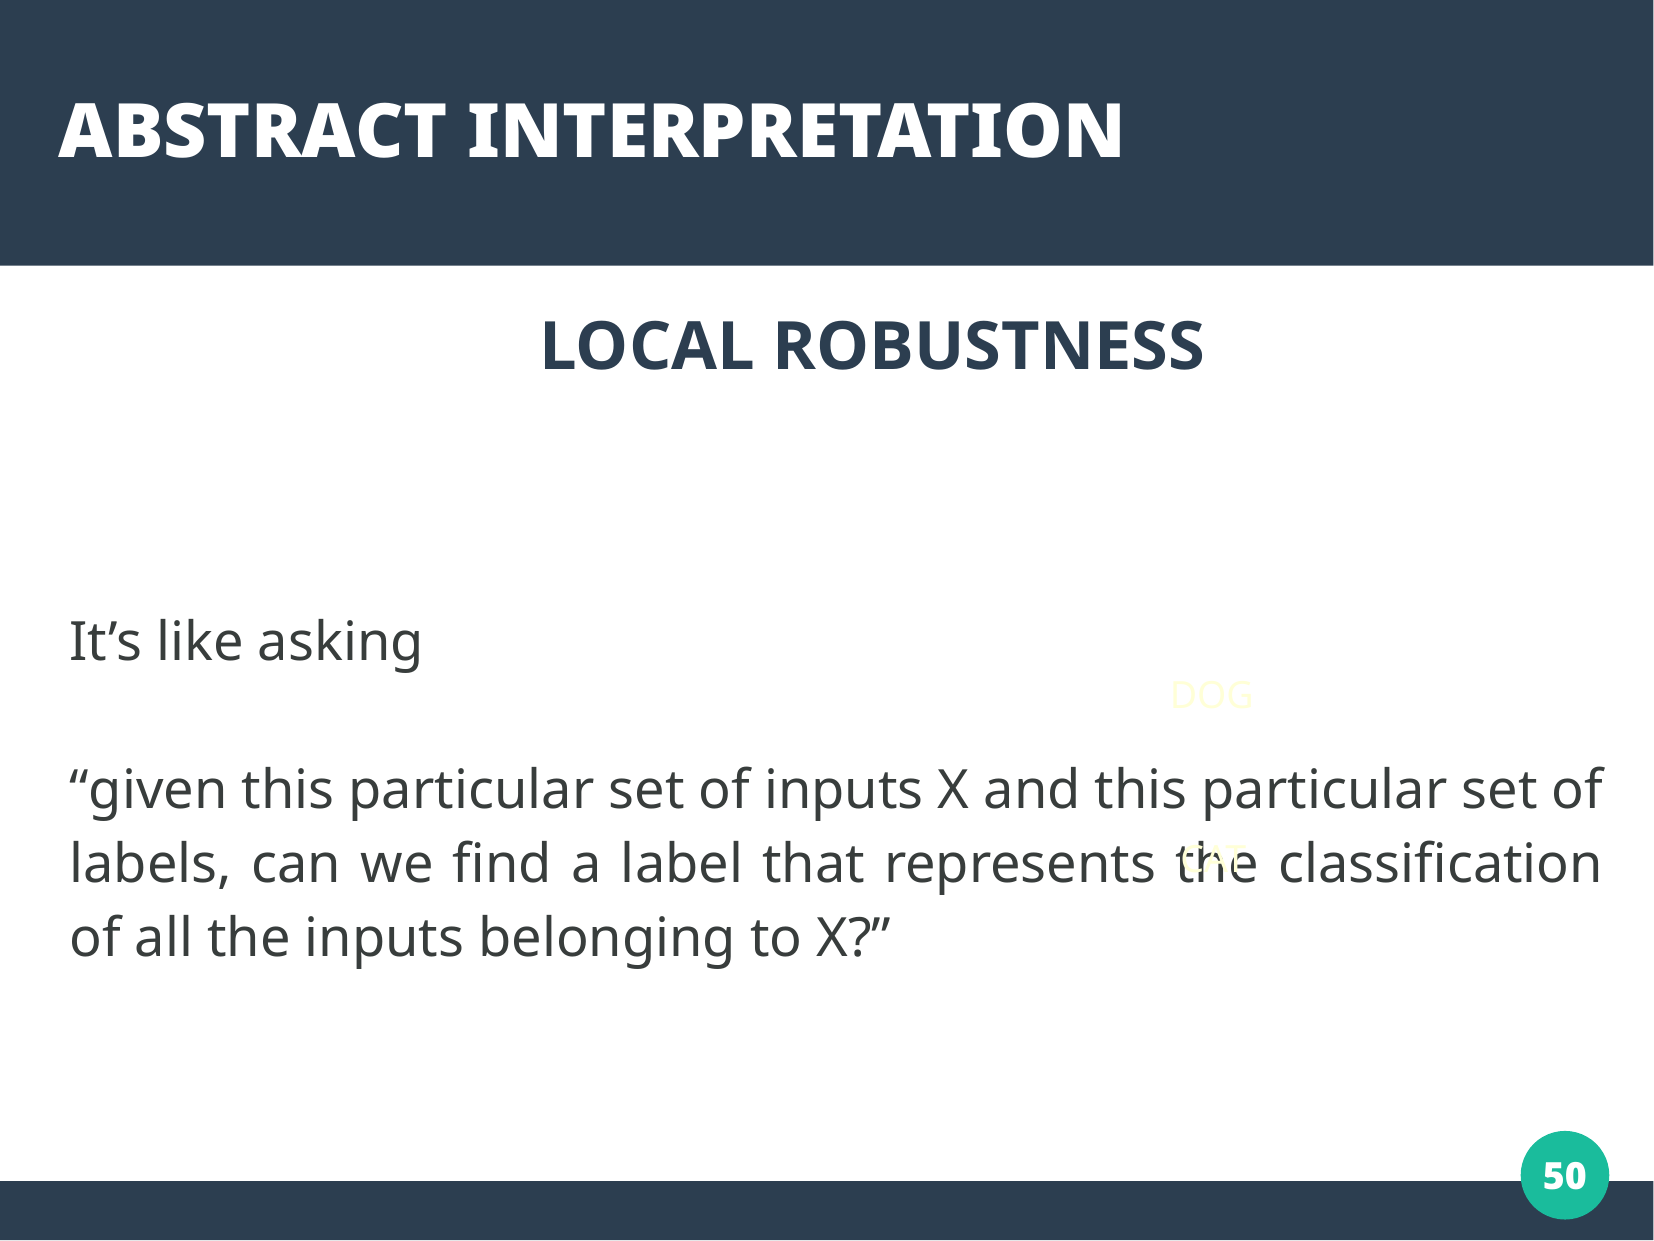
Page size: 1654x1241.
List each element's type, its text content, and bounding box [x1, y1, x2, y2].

list LOCAL ROBUSTNESS It’s like asking “given this particular set of inputs X and this particular set of labels, can we find a label that represents the classification of all the inputs belonging to X?” [69, 298, 1606, 1156]
title ABSTRACT INTERPRETATION [59, 49, 1595, 207]
text_box DOG [1155, 661, 1273, 719]
text_box CAT [1165, 825, 1283, 882]
